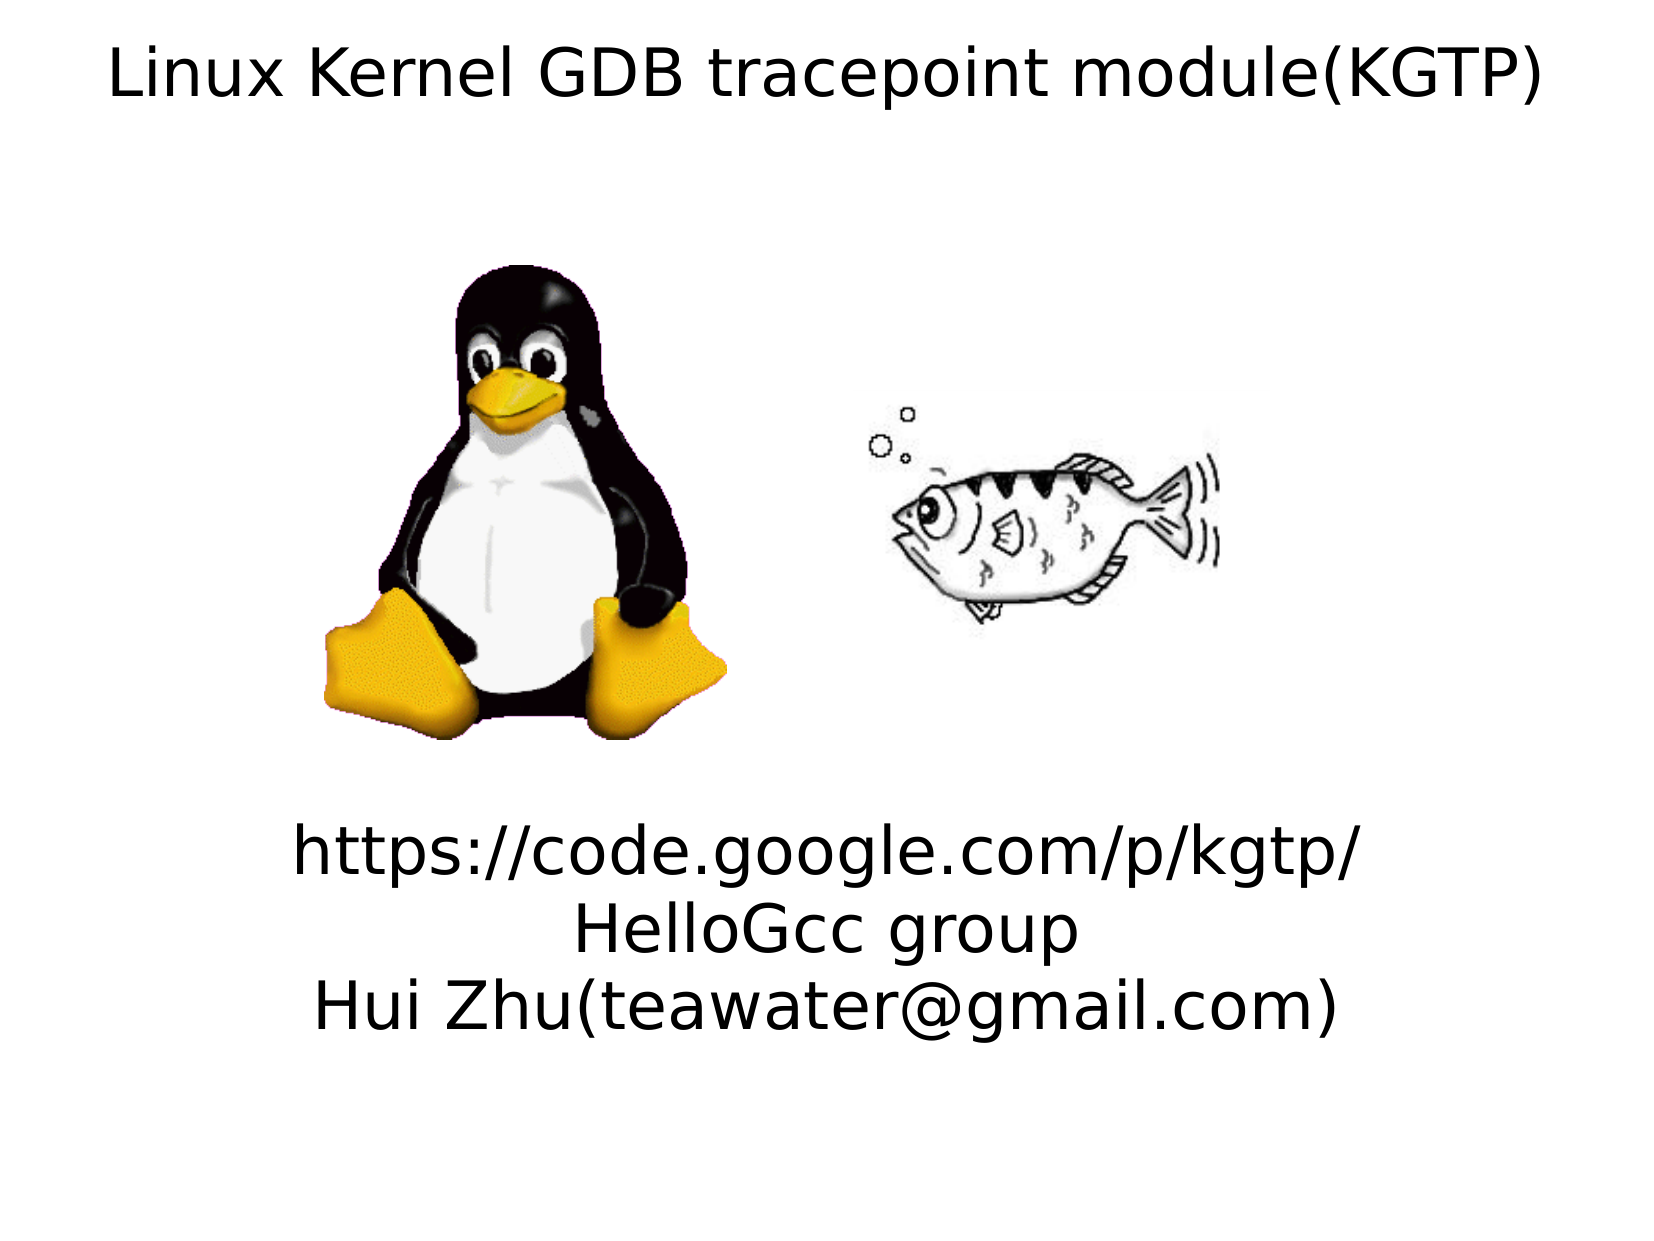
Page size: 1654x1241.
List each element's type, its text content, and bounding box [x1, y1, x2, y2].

picture [324, 265, 727, 740]
subtitle Linux Kernel GDB tracepoint module(KGTP) https://code.google.com/p/kgtp/ HelloGcc group Hui Zhu(teawater@gmail.com) [82, 34, 1571, 1124]
picture [853, 389, 1270, 650]
